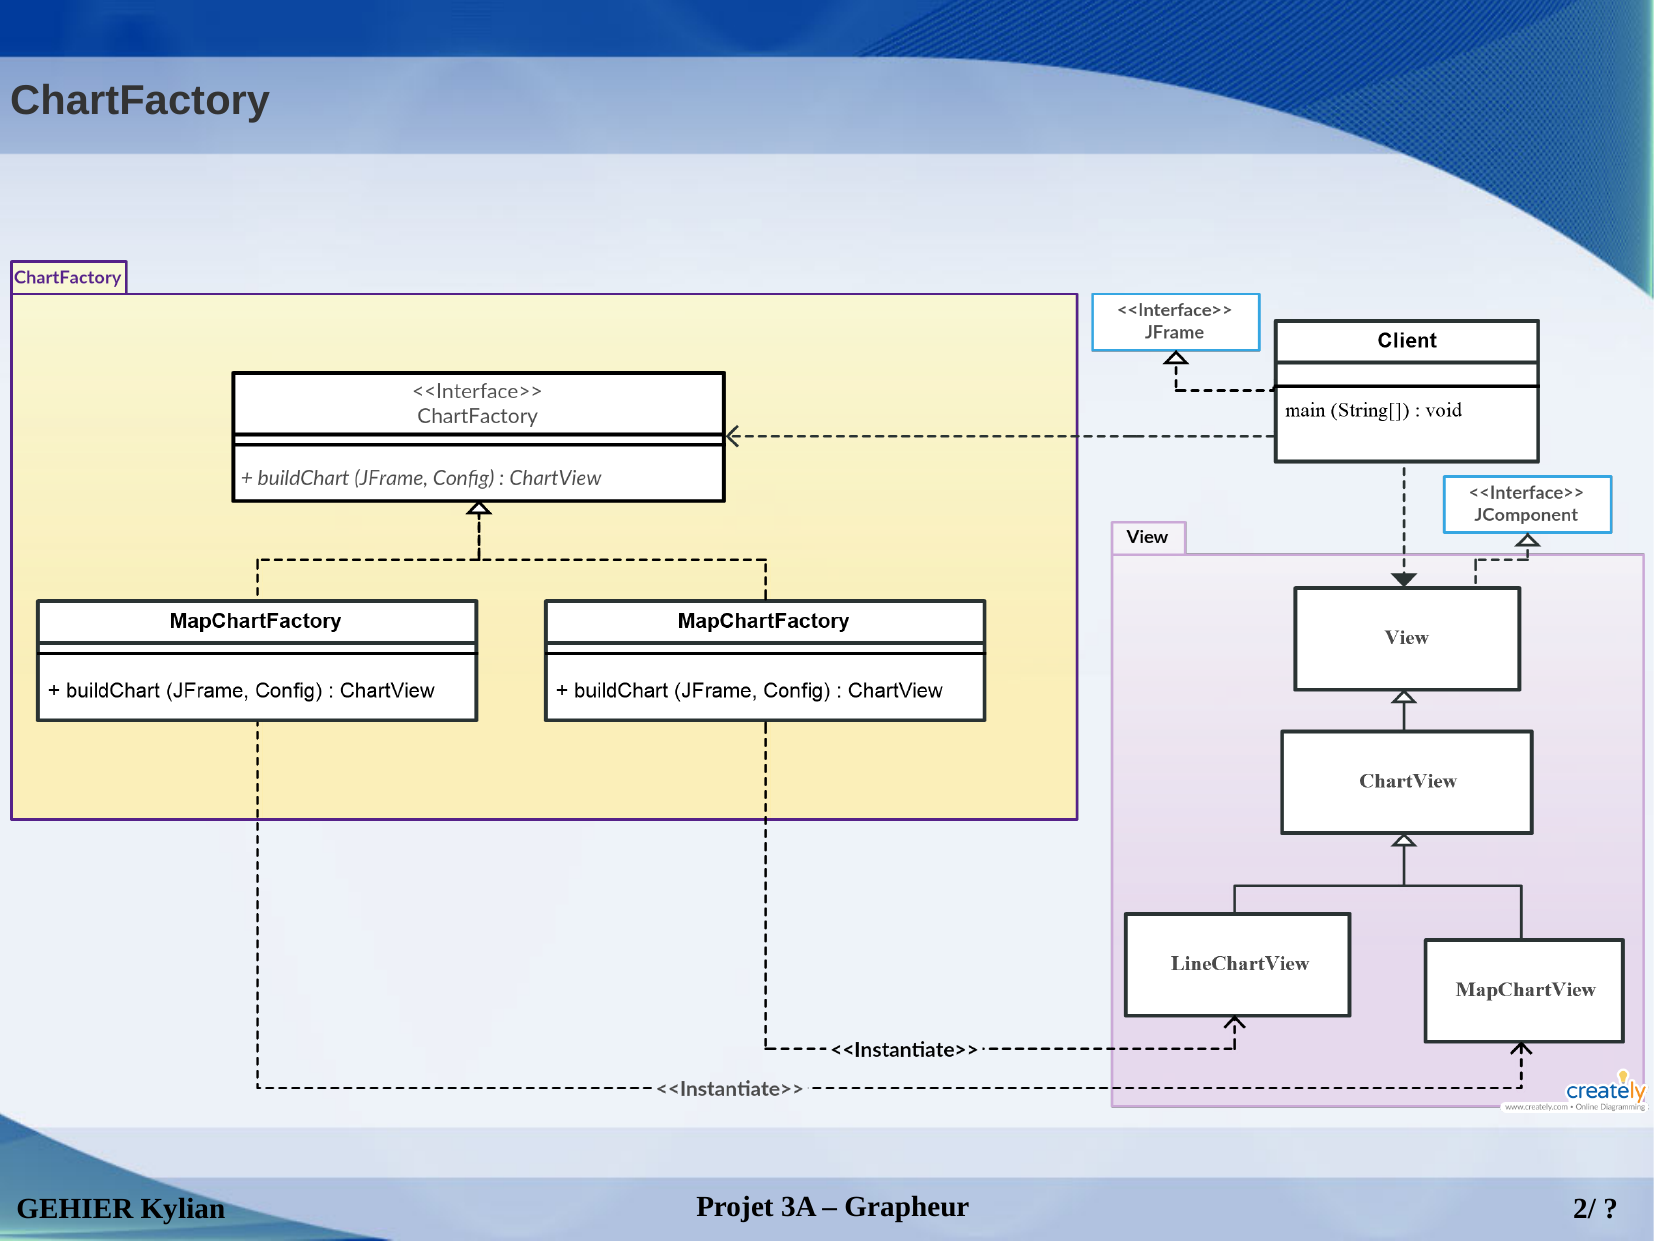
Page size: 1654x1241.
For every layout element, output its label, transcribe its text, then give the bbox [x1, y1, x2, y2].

picture [0, 0, 1654, 1241]
text_box ChartFactory [0, 69, 1047, 161]
